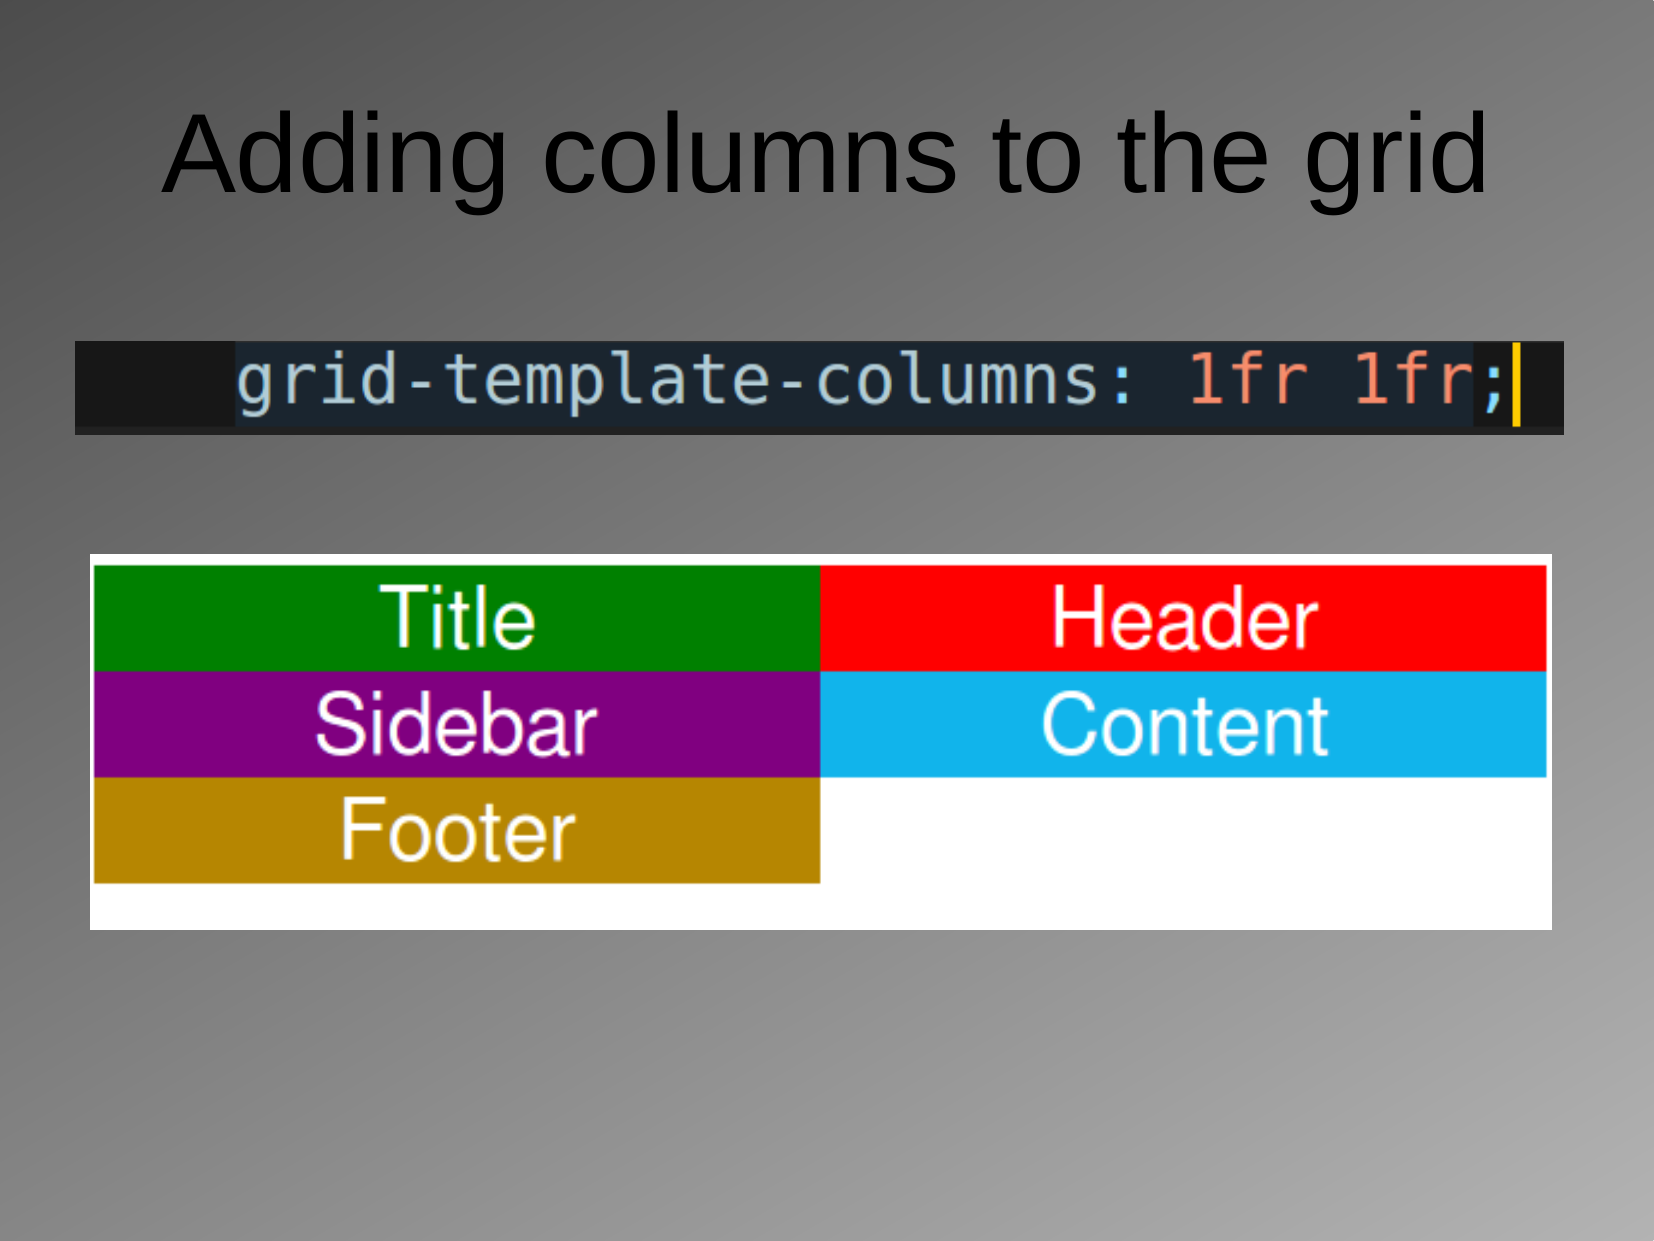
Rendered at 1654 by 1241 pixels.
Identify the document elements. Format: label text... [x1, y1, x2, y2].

title Adding columns to the grid [82, 49, 1571, 257]
picture [75, 341, 1564, 436]
picture [90, 554, 1552, 931]
